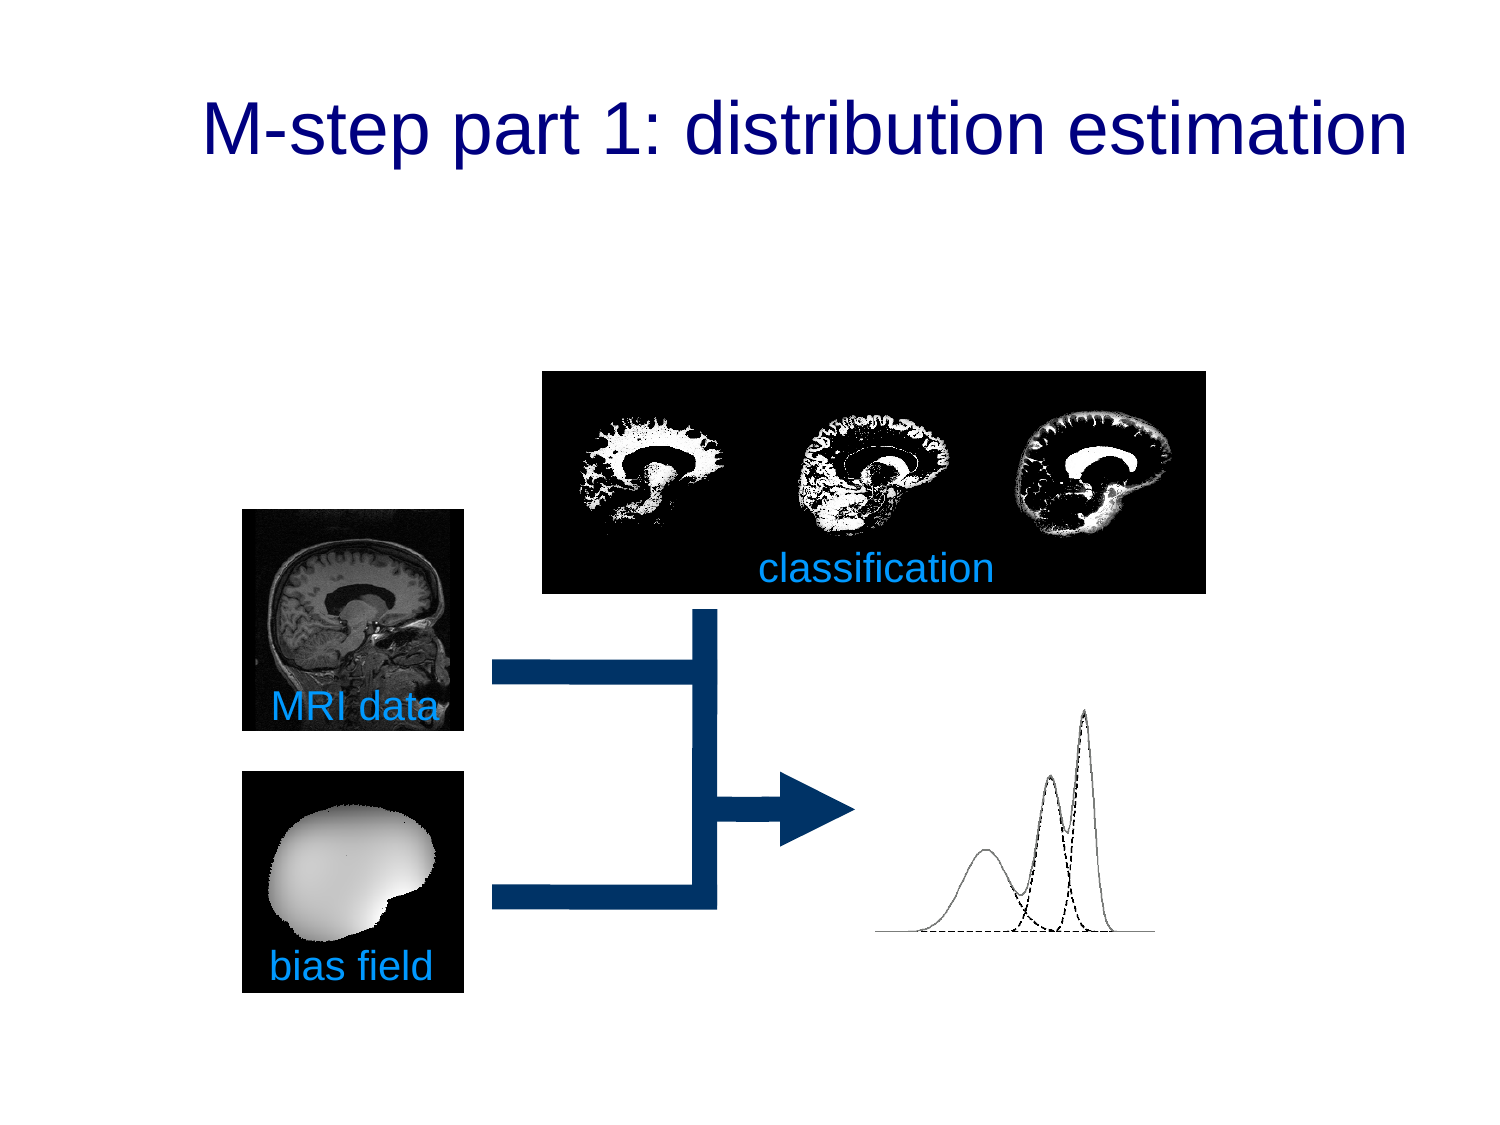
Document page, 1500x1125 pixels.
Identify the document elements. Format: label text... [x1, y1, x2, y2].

picture [875, 709, 1155, 932]
text_box MRI data [270, 683, 441, 730]
text_box bias field [269, 943, 435, 990]
picture [242, 771, 464, 994]
picture [242, 509, 464, 731]
text_box classification [758, 545, 996, 592]
title M-step part 1: distribution estimation [149, 65, 1463, 179]
picture [542, 371, 1206, 594]
